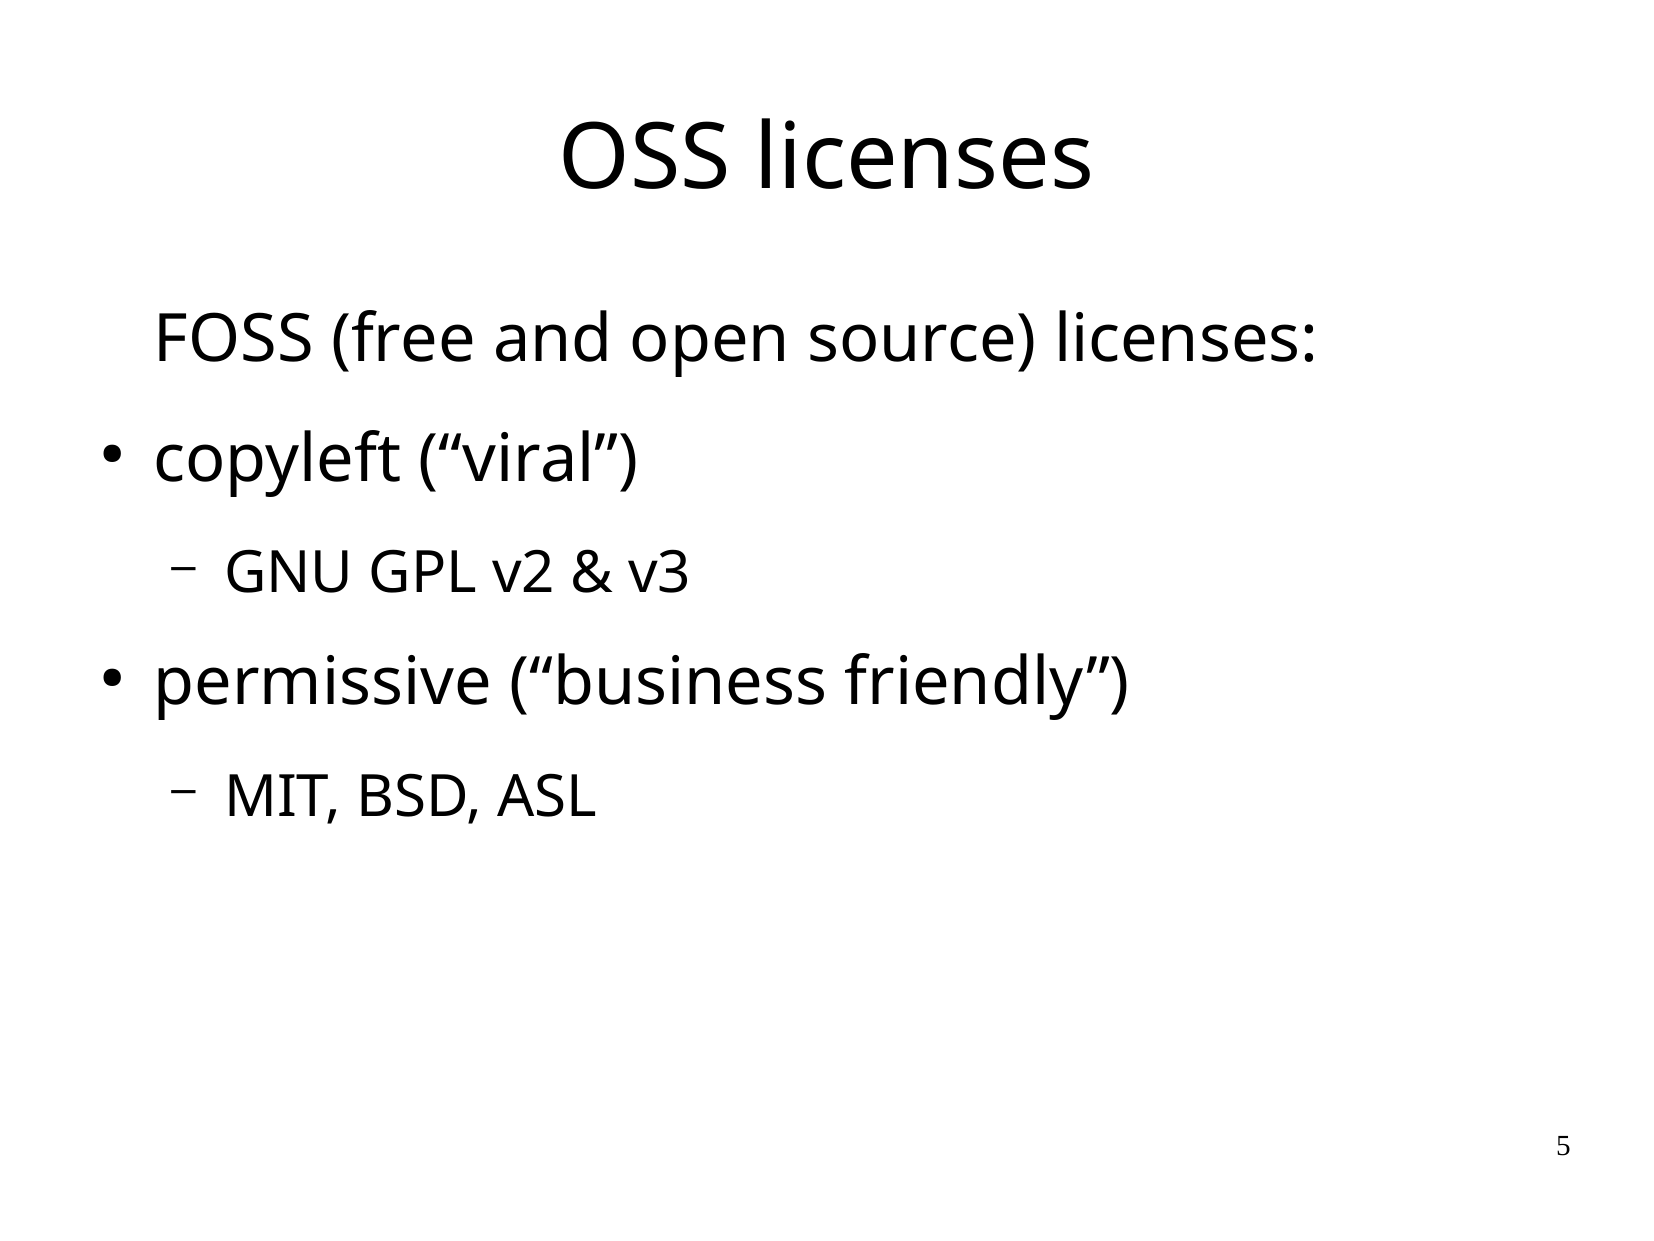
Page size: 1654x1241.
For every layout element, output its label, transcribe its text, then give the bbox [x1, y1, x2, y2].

title OSS licenses [82, 49, 1571, 257]
list FOSS (free and open source) licenses: copyleft (“viral”) GNU GPL v2 & v3 permissive (“business friendly”) MIT, BSD, ASL [82, 290, 1538, 1010]
